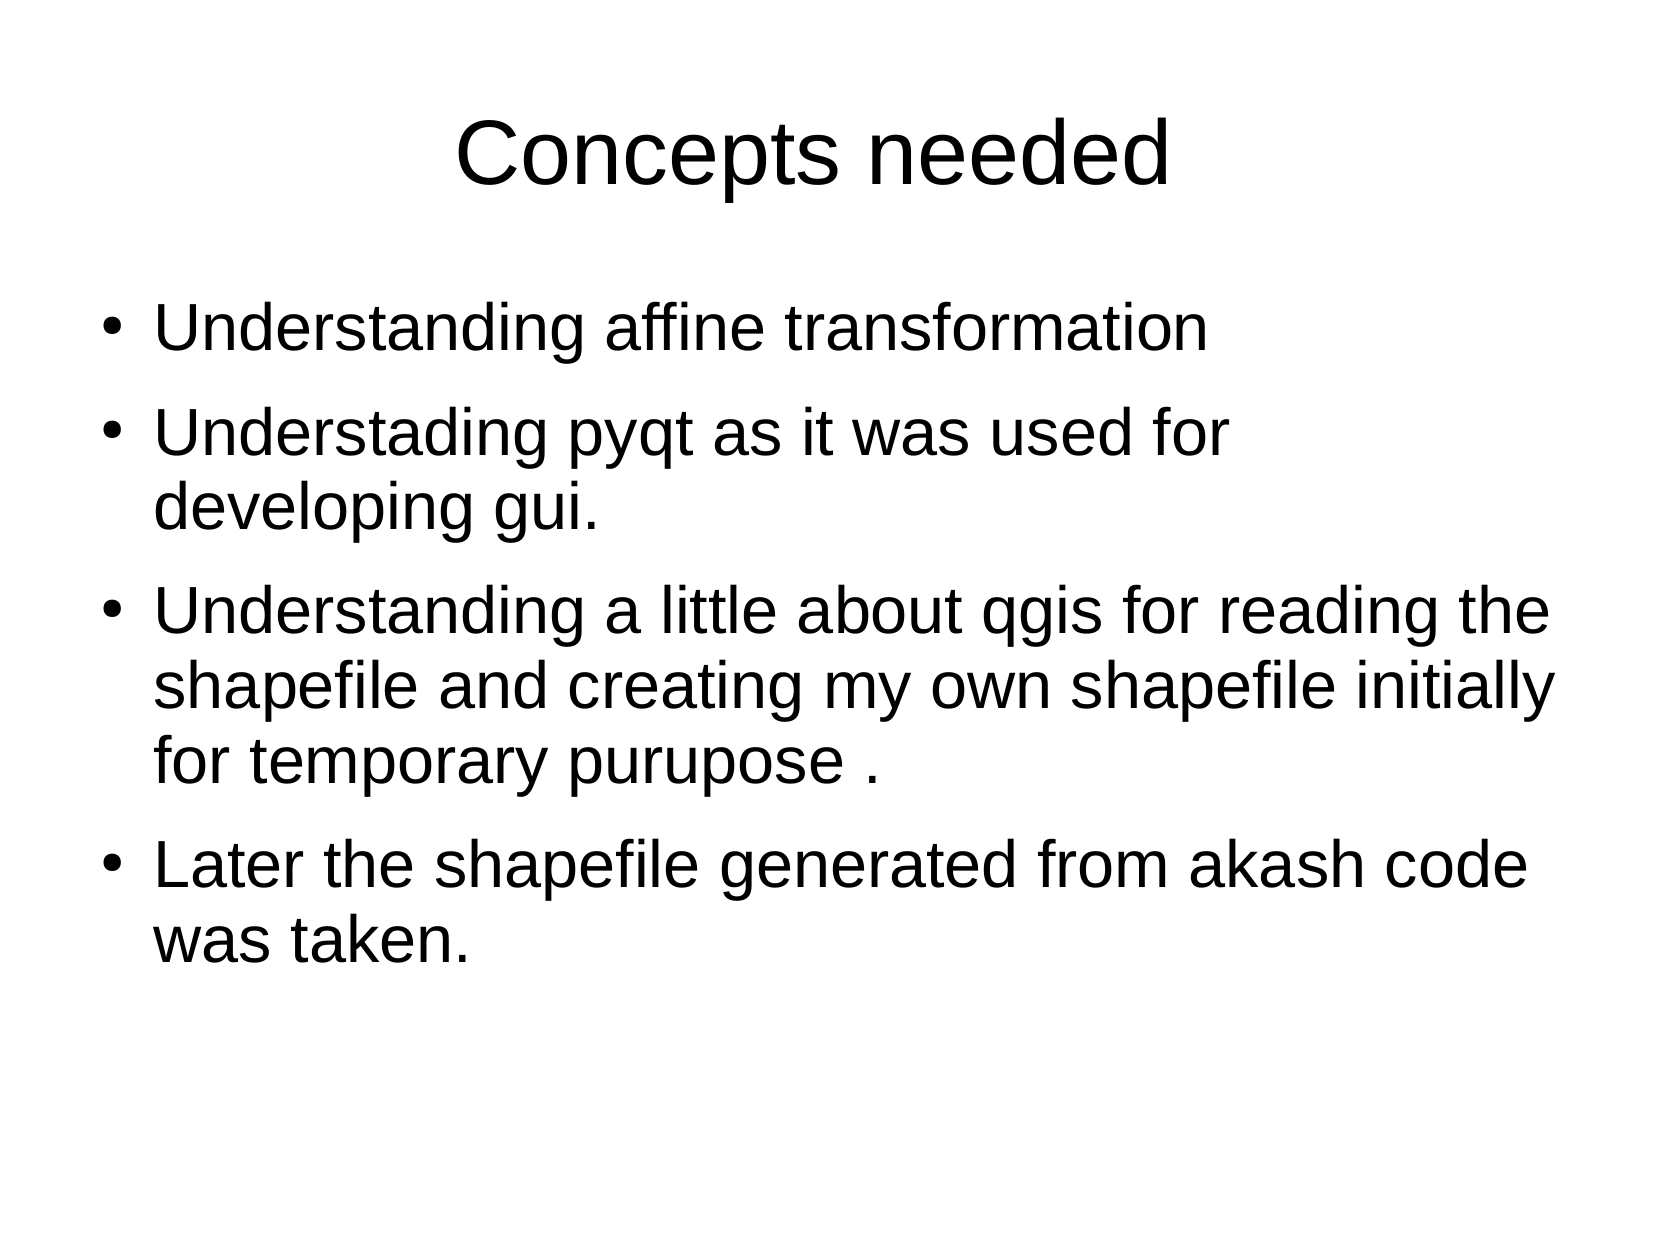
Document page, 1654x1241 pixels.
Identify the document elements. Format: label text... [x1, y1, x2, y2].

title Concepts needed [82, 49, 1571, 257]
list Understanding affine transformation Understading pyqt as it was used for developing gui. Understanding a little about qgis for reading the shapefile and creating my own shapefile initially for temporary purupose . Later the shapefile generated from akash code was taken. [82, 290, 1571, 1010]
